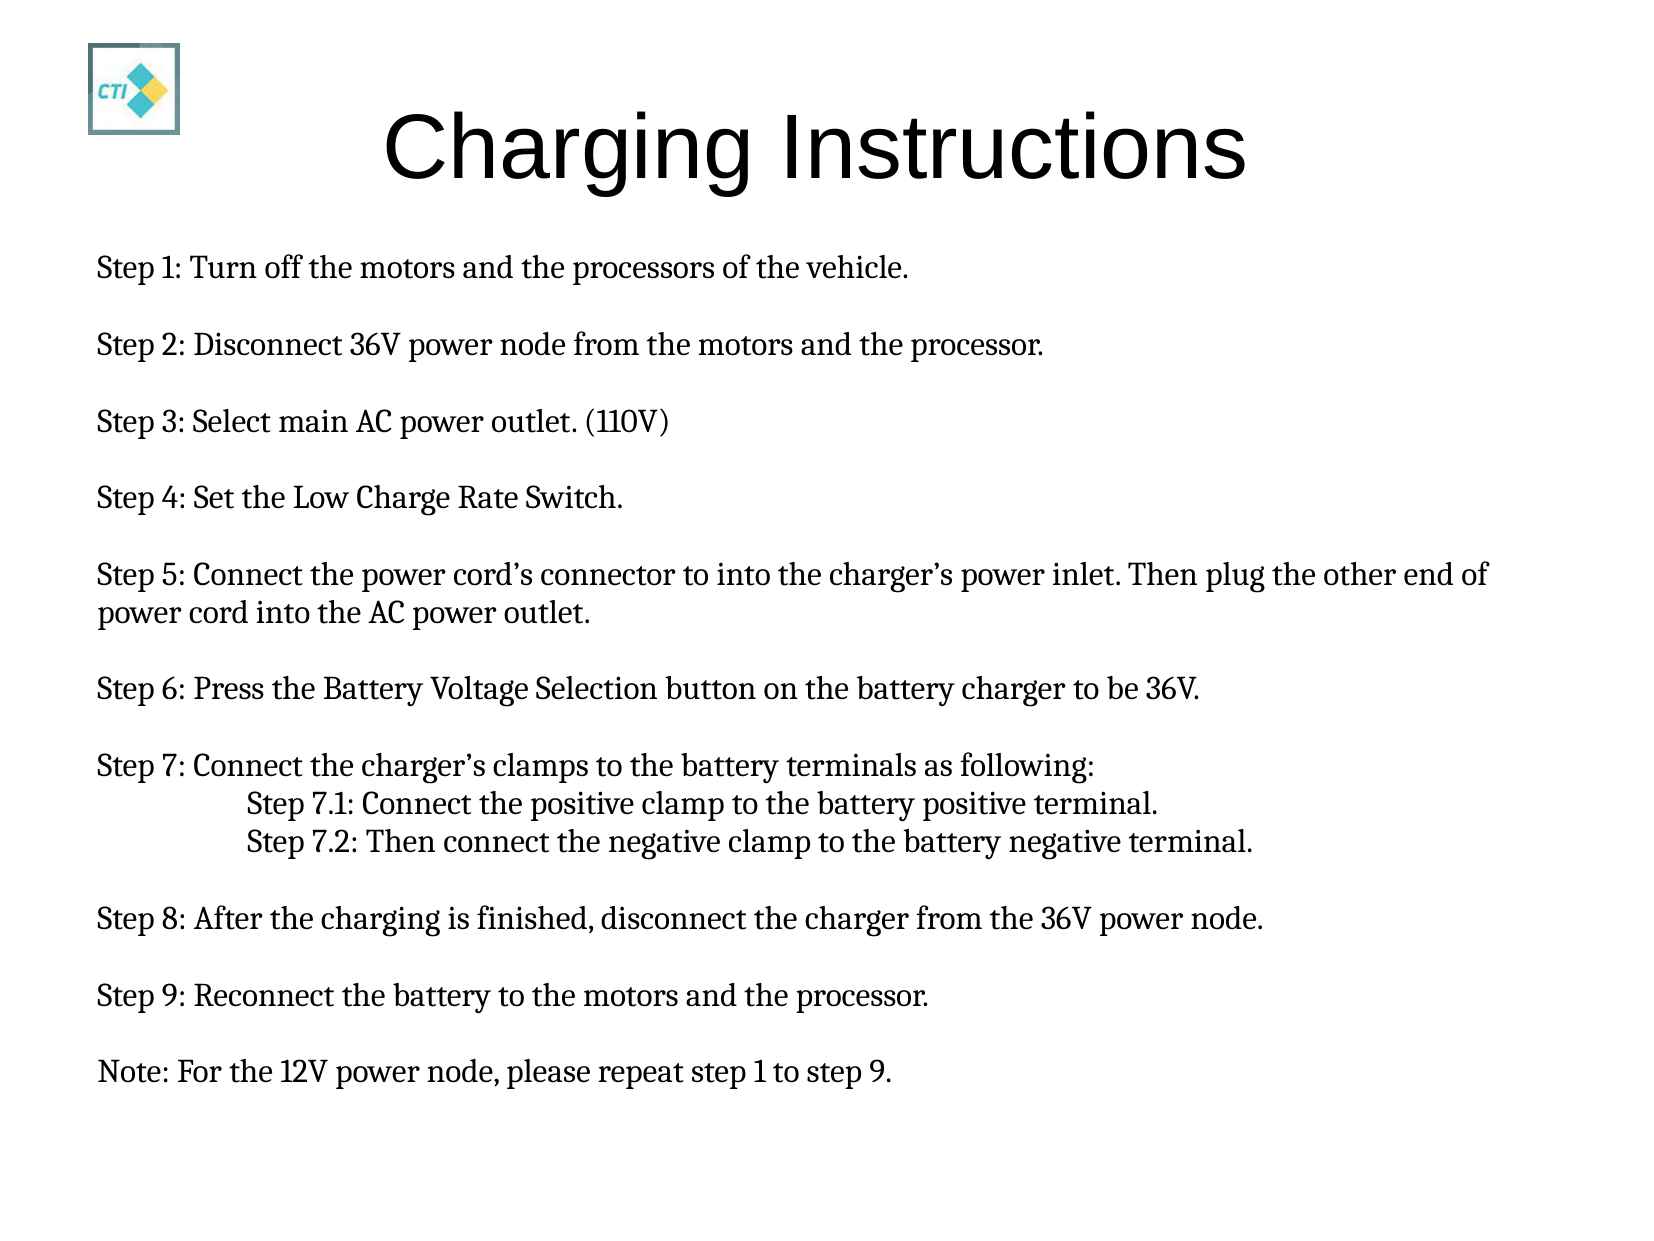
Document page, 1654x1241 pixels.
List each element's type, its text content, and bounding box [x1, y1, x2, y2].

picture [88, 43, 180, 135]
title Charging Instructions [82, 49, 1559, 241]
text_box Step 1: Turn off the motors and the processors of the vehicle. Step 2: Disconnect 36V power node from the motors and the processor. Step 3: Select main AC power outlet. (110V) Step 4: Set the Low Charge Rate Switch. Step 5: Connect the power cord’s connector to into the charger’s power inlet. Then plug the other end of power cord into the AC power outlet. Step 6: Press the Battery Voltage Selection button on the battery charger to be 36V. Step 7: Connect the charger’s clamps to the battery terminals as following: Step 7.1: Connect the positive clamp to the battery positive terminal. Step 7.2: Then connect the negative clamp to the battery negative terminal. Step 8: After the charging is finished, disconnect the charger from the 36V power node. Step 9: Reconnect the battery to the motors and the processor. Note: For the 12V power node, please repeat step 1 to step 9. [82, 241, 1568, 1192]
